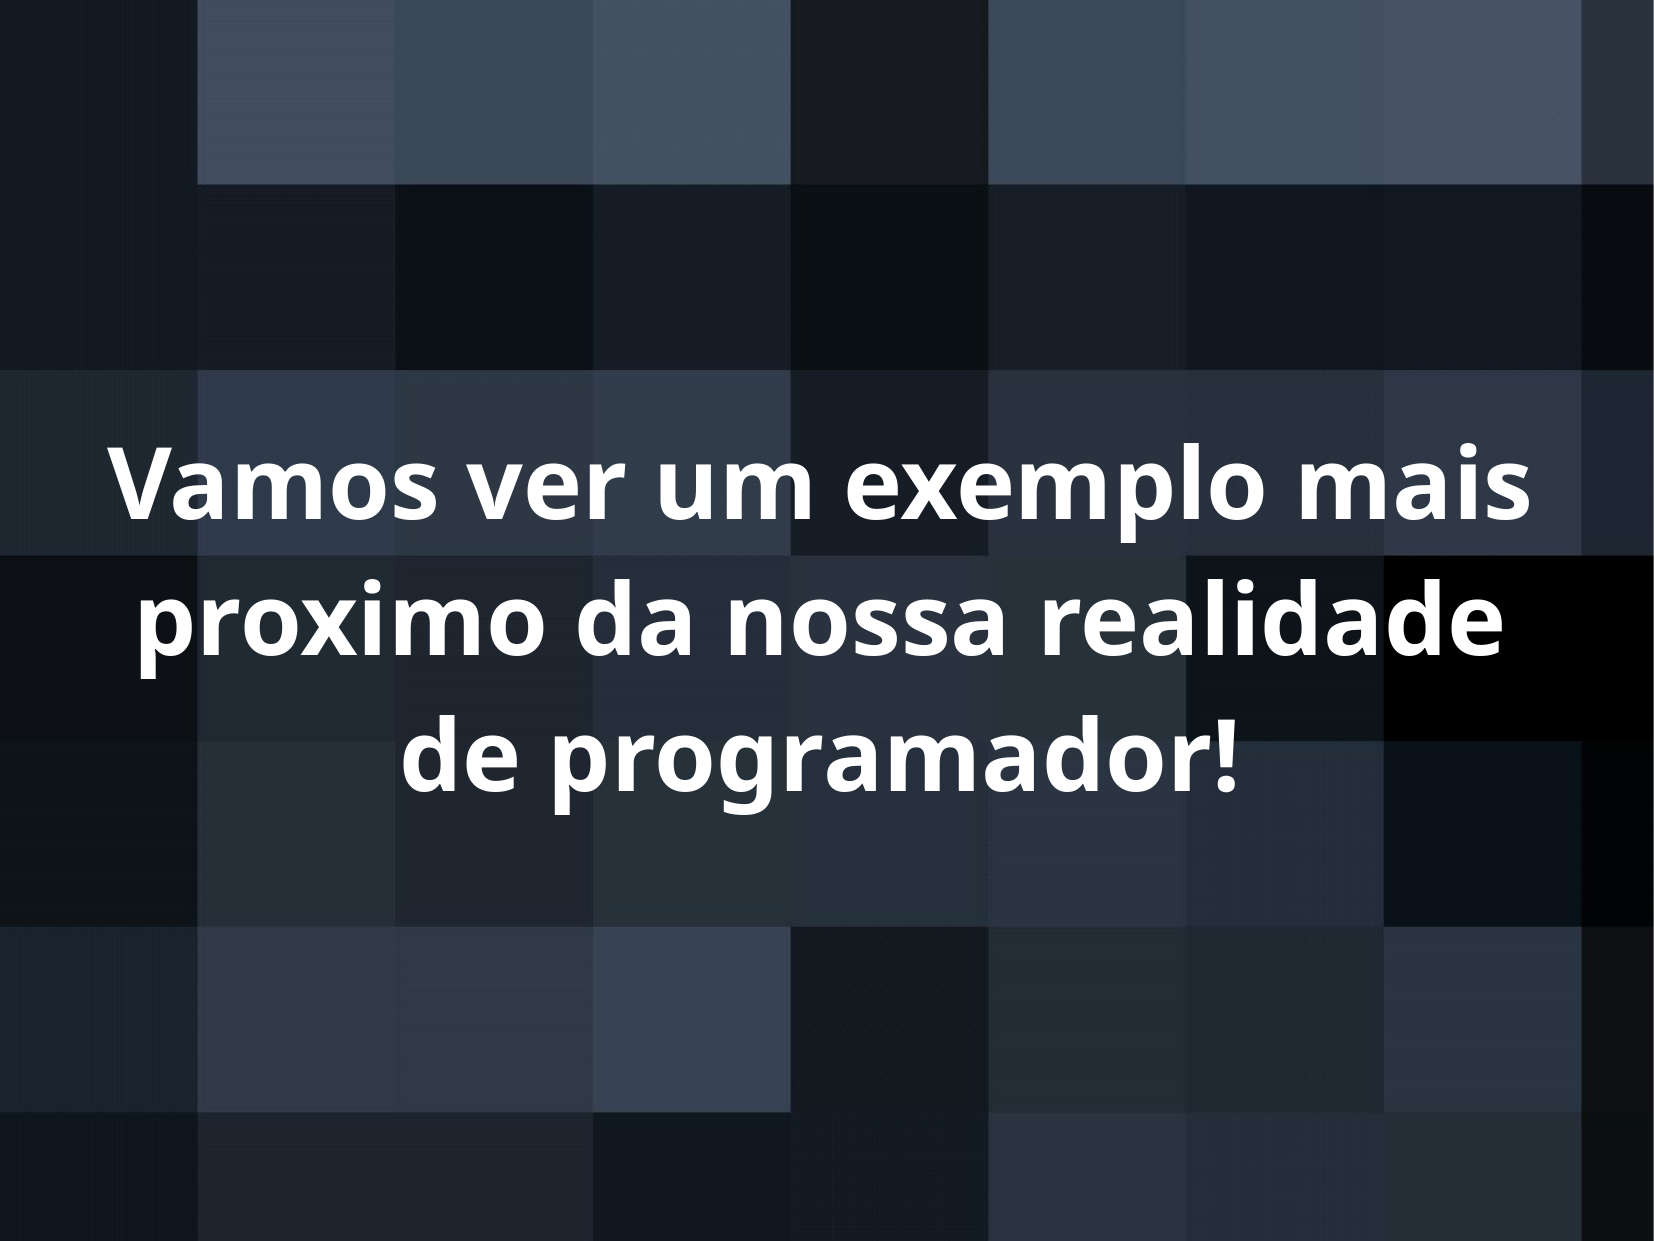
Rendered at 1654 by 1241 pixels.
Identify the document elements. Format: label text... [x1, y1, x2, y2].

picture [0, 0, 1654, 1241]
title Vamos ver um exemplo mais proximo da nossa realidade de programador! [76, 383, 1565, 850]
